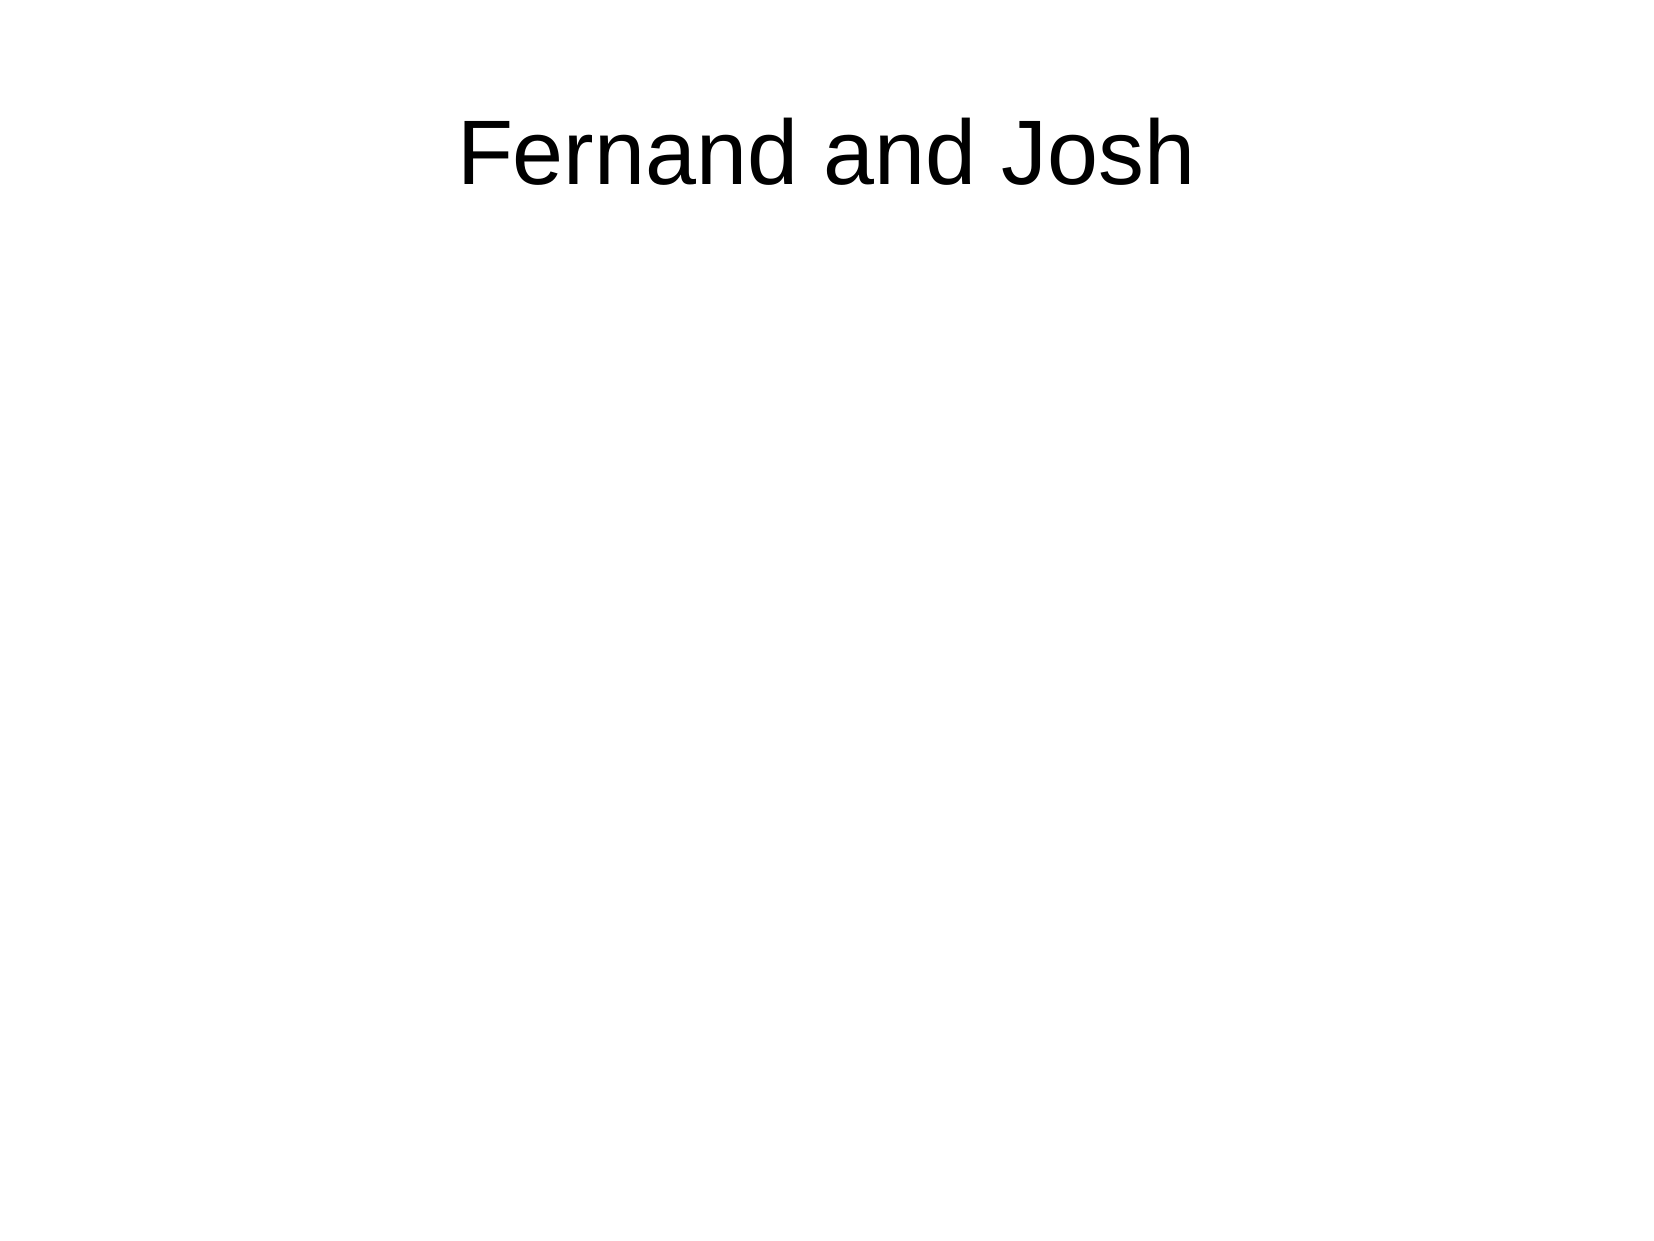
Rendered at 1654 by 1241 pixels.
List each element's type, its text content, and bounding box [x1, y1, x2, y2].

title Fernand and Josh [82, 49, 1571, 257]
